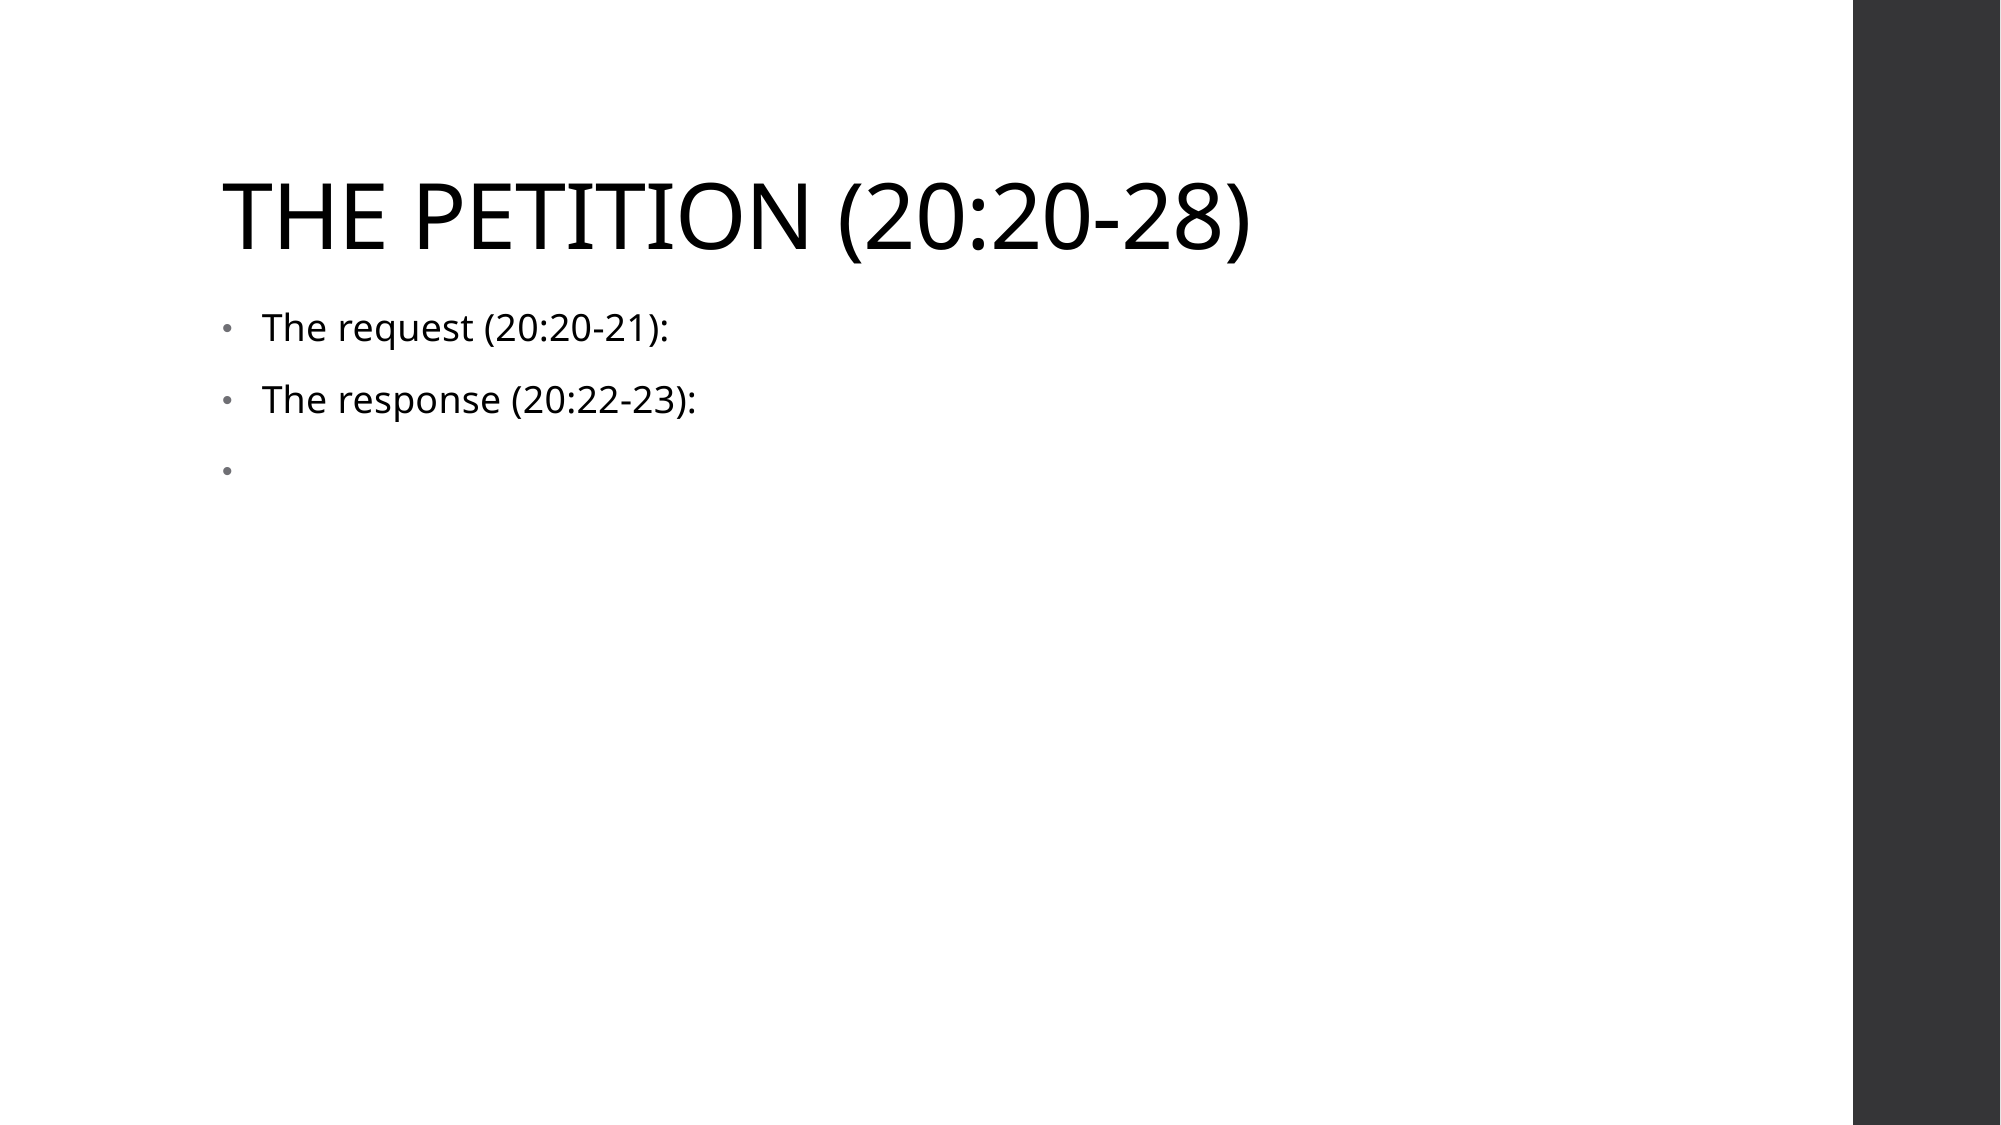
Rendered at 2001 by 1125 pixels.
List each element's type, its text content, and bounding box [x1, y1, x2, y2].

list The request (20:20-21): The response (20:22-23): [206, 299, 1617, 1014]
title THE PETITION (20:20-28) [206, 60, 1797, 278]
